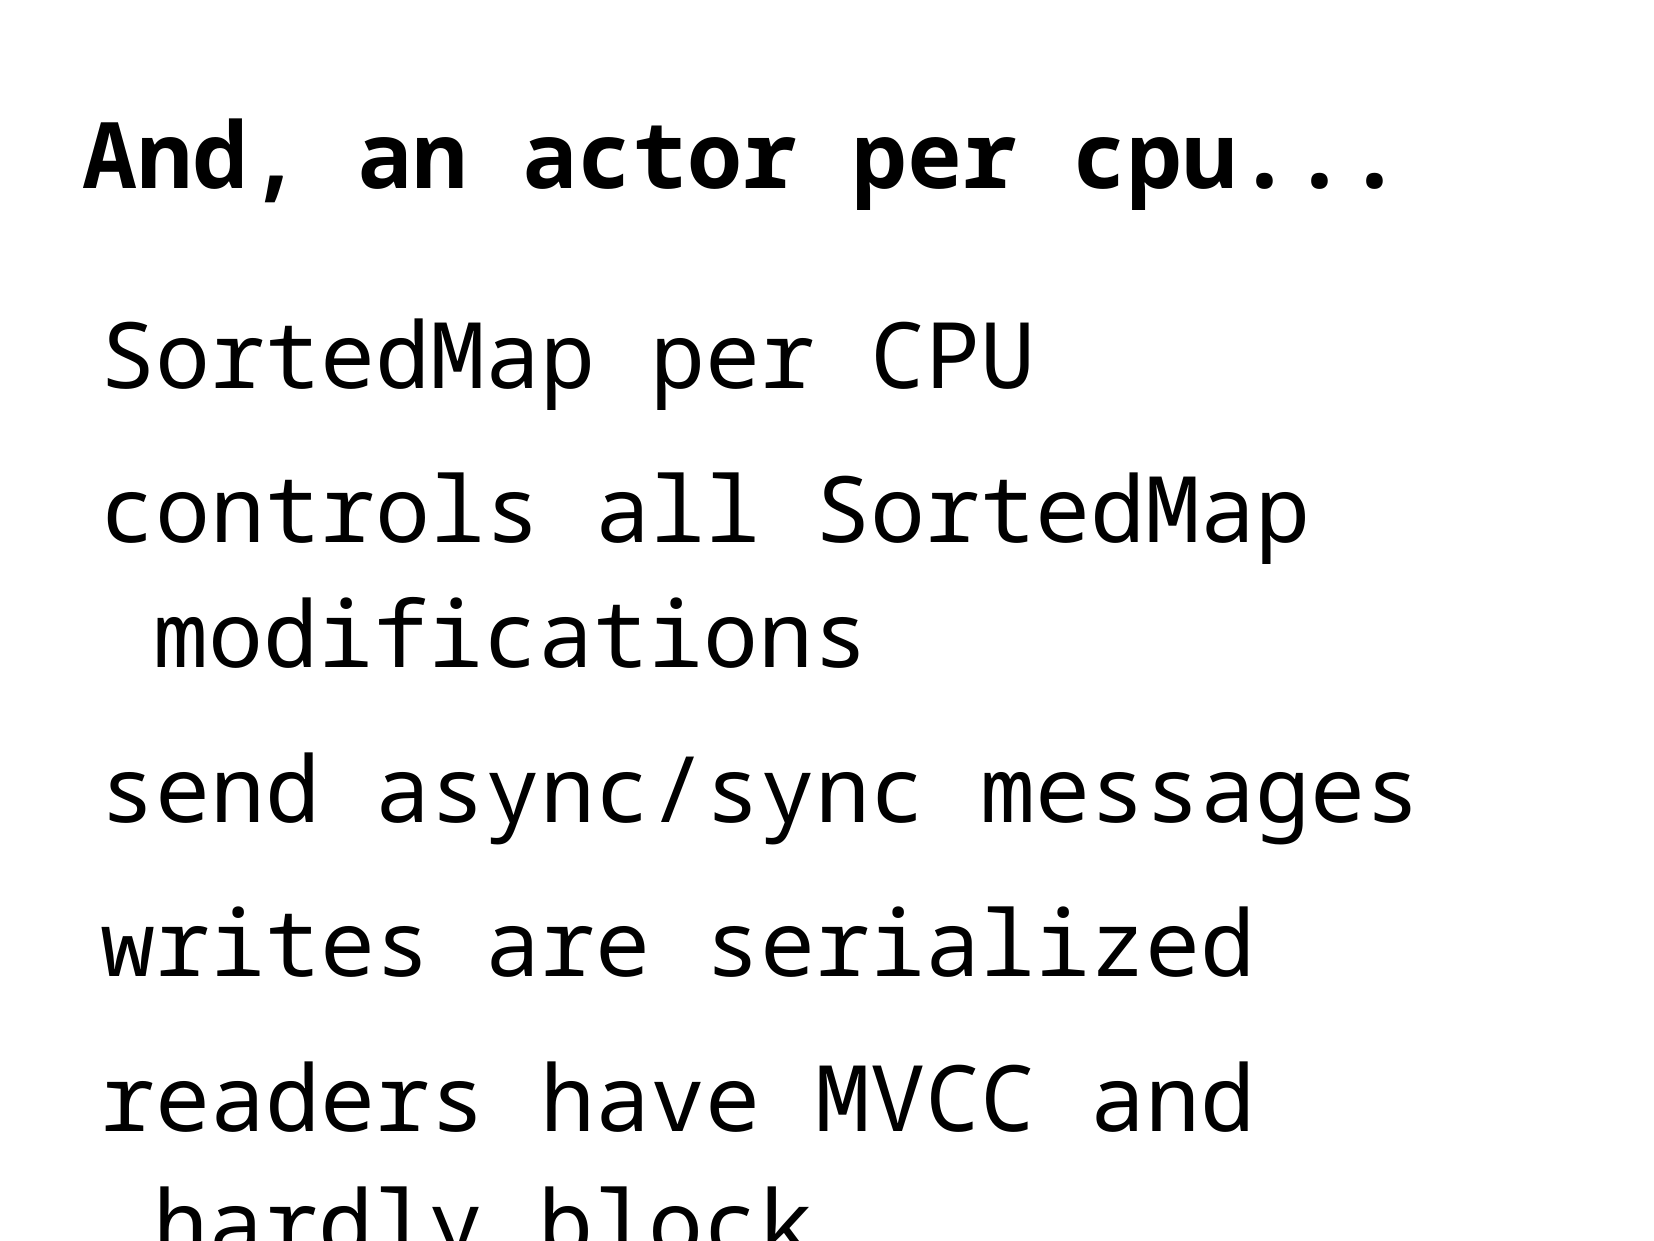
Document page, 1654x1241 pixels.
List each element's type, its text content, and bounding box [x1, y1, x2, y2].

list SortedMap per CPU controls all SortedMap modifications send async/sync messages writes are serialized readers have MVCC and hardly block [82, 290, 1571, 1158]
title And, an actor per cpu... [82, 56, 1571, 250]
